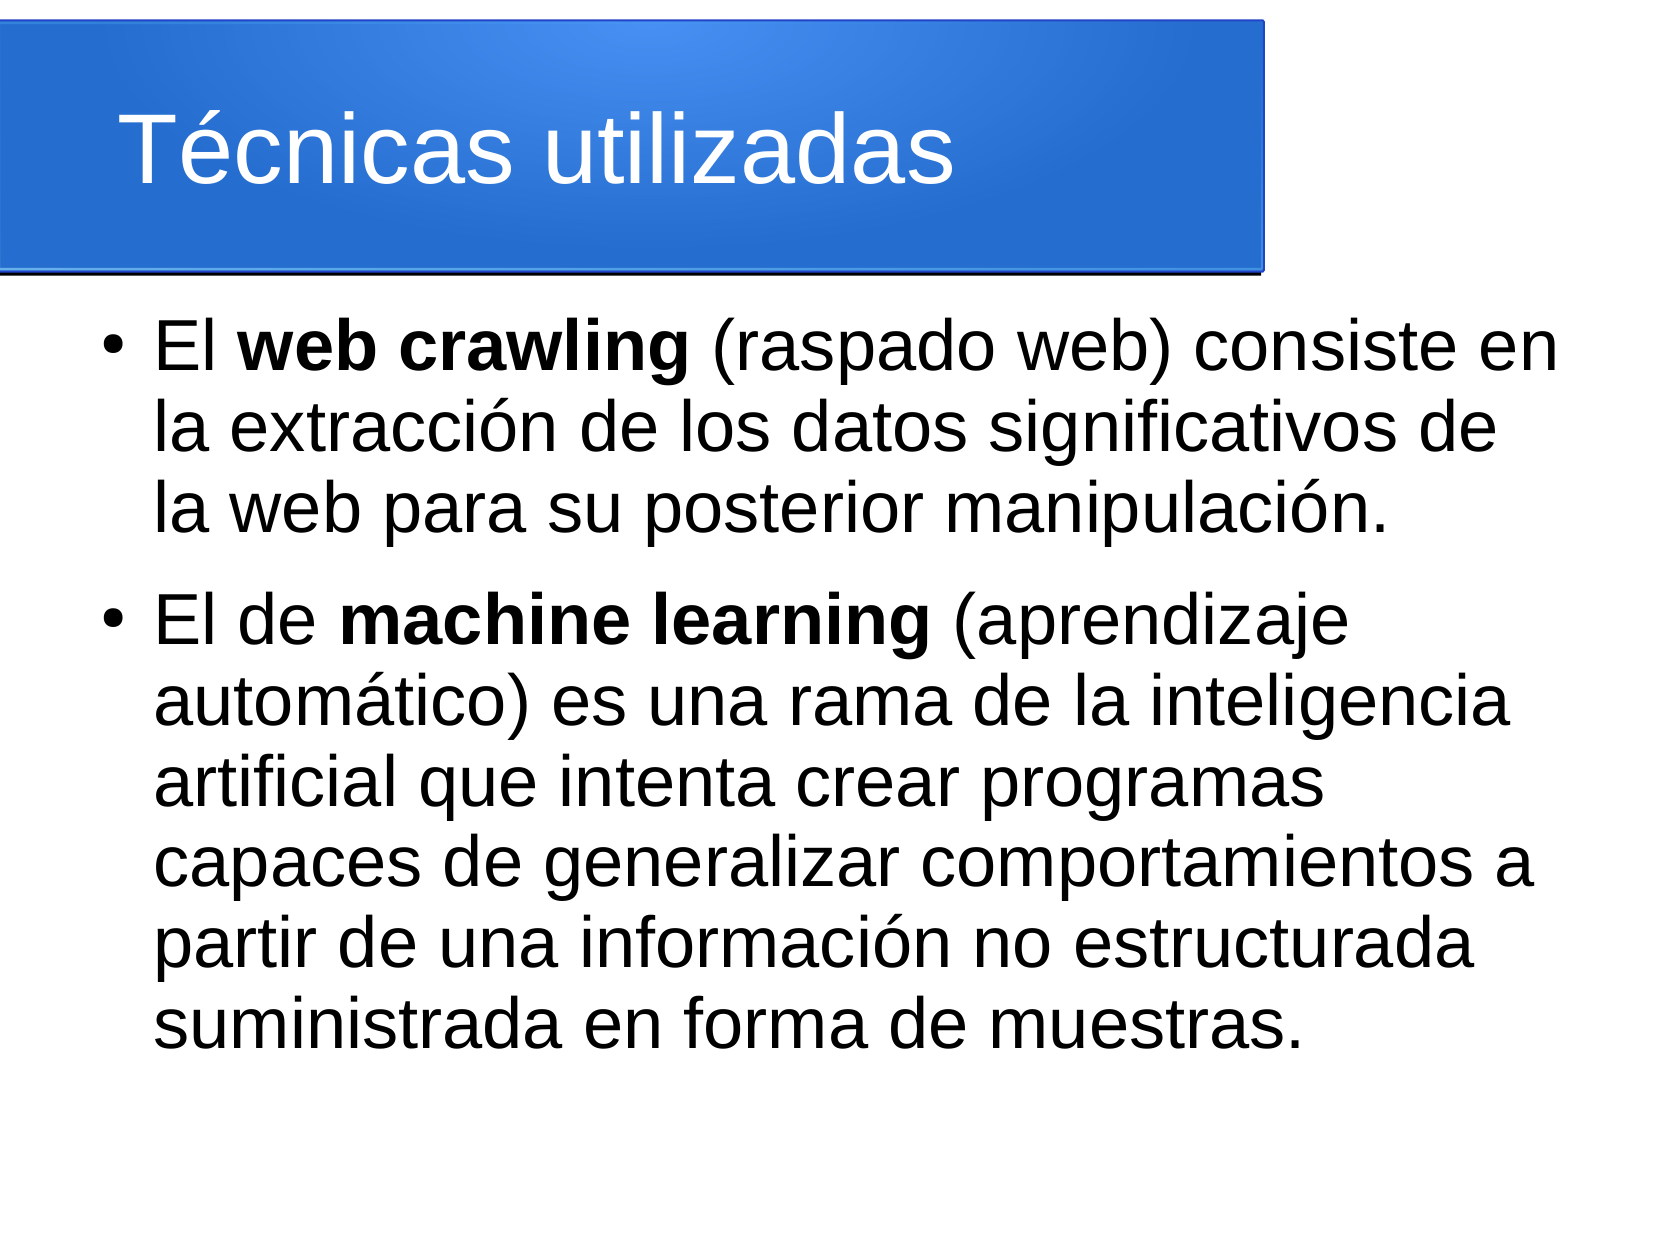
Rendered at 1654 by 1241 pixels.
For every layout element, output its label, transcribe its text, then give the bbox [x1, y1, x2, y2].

list El web crawling (raspado web) consiste en la extracción de los datos significativos de la web para su posterior manipulación. El de machine learning (aprendizaje automático) es una rama de la inteligencia artificial que intenta crear programas capaces de generalizar comportamientos a partir de una información no estructurada suministrada en forma de muestras. [82, 305, 1571, 1201]
title Técnicas utilizadas [82, 47, 1235, 252]
